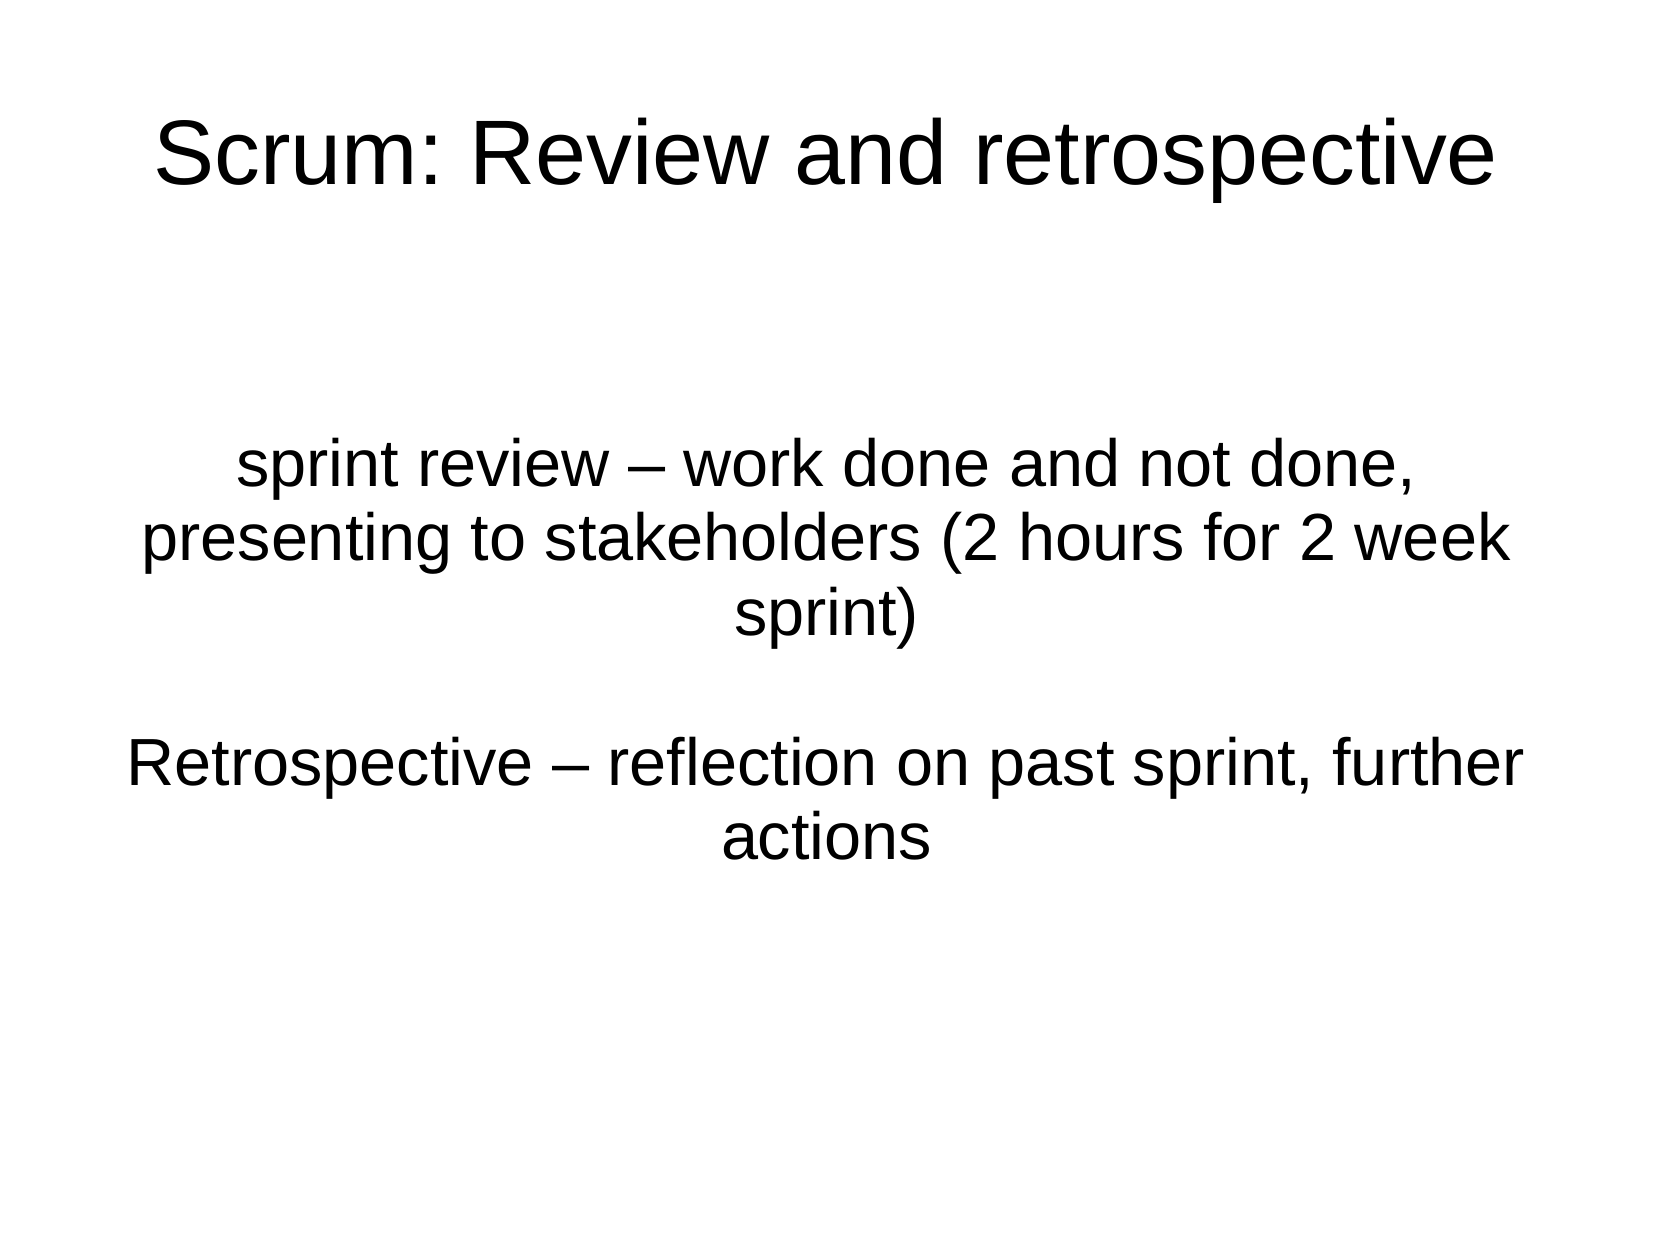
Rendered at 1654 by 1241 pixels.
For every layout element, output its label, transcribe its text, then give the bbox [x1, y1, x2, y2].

title Scrum: Review and retrospective [82, 49, 1571, 257]
subtitle sprint review – work done and not done, presenting to stakeholders (2 hours for 2 week sprint) Retrospective – reflection on past sprint, further actions [82, 290, 1571, 1010]
